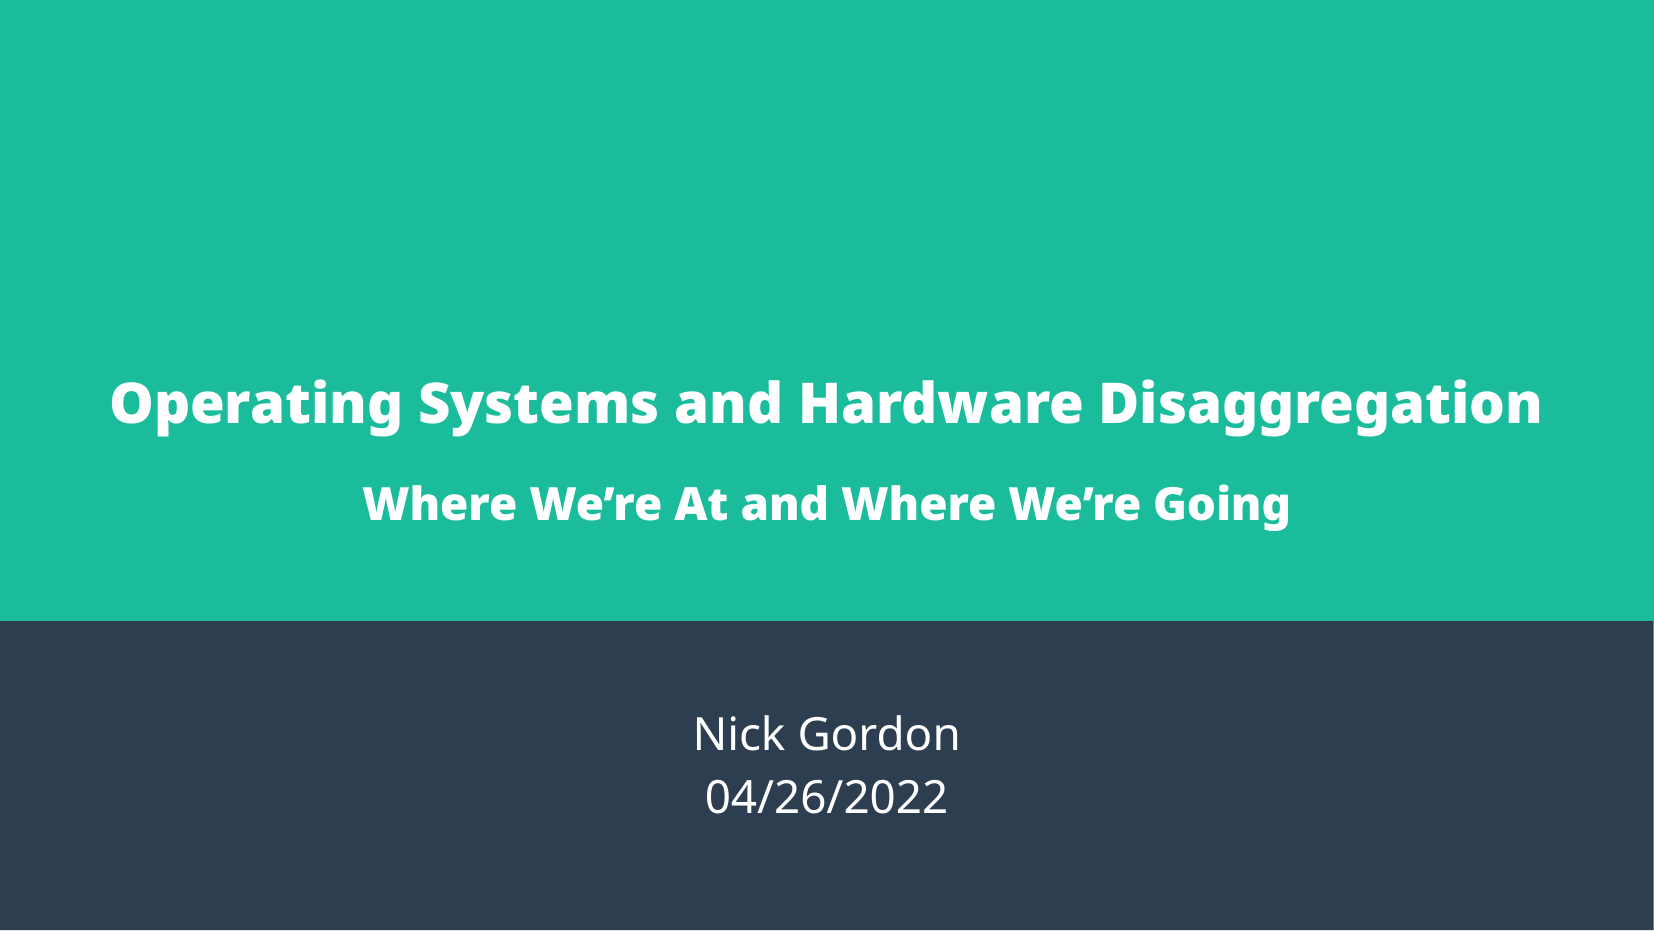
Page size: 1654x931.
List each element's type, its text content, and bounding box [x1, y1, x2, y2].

subtitle Nick Gordon 04/26/2022 [59, 642, 1595, 886]
title Operating Systems and Hardware Disaggregation Where We’re At and Where We’re Going [59, 333, 1595, 526]
